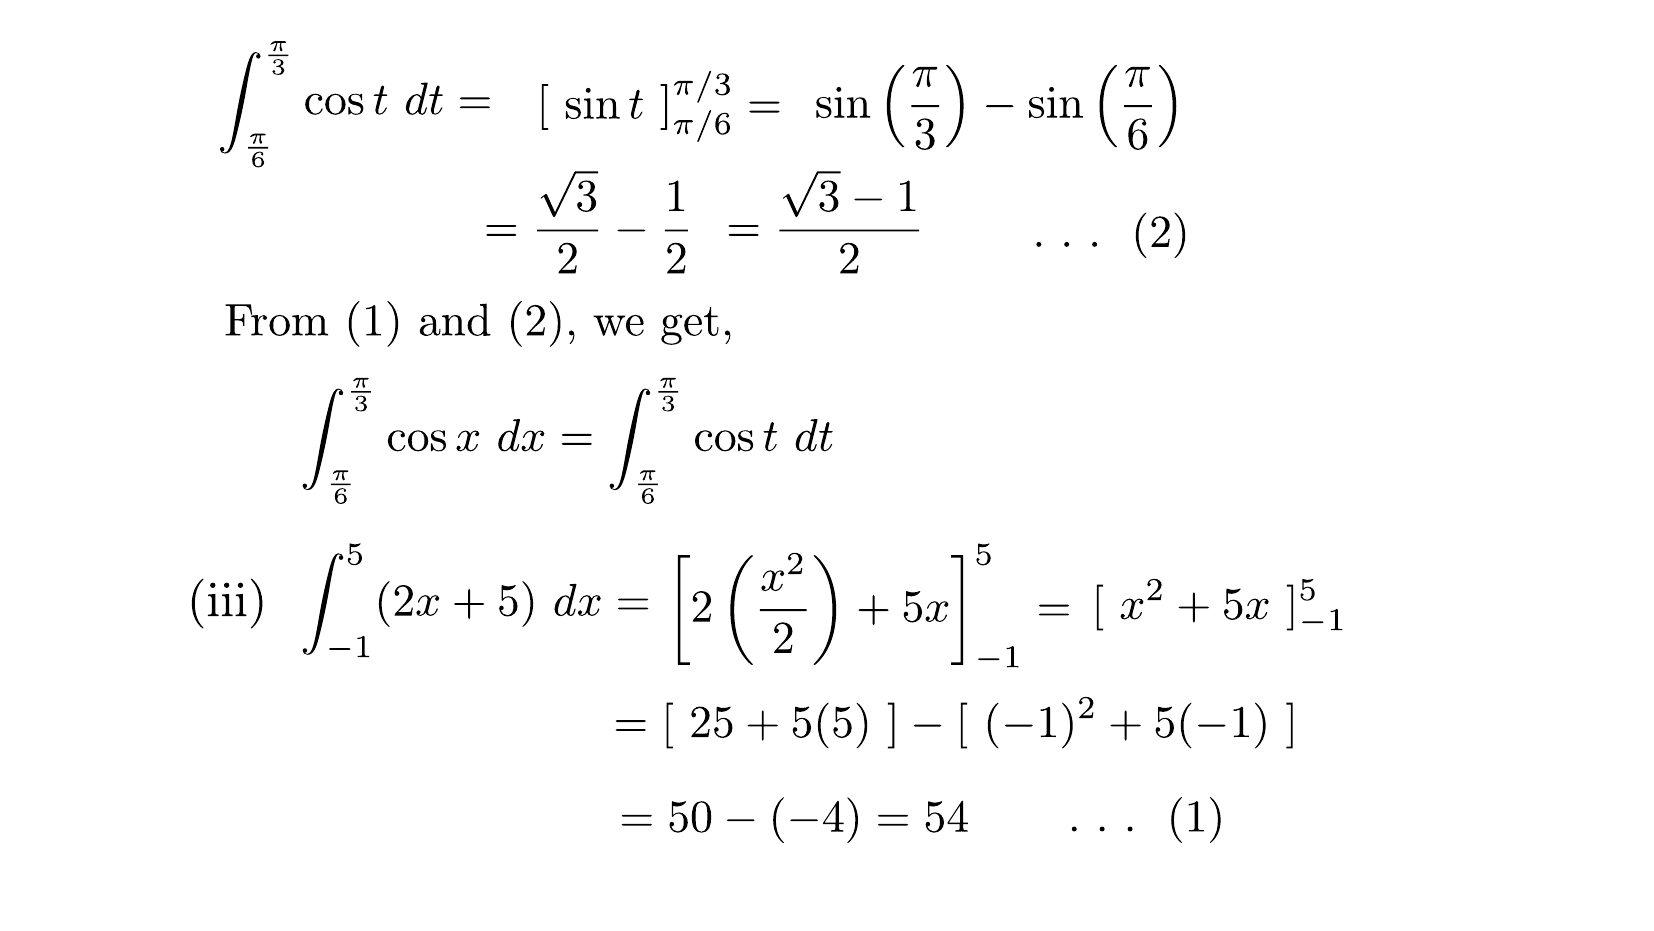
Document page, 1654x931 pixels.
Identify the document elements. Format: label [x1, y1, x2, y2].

text_box [485, 171, 688, 274]
text_box [225, 301, 731, 347]
text_box [302, 377, 833, 504]
text_box [302, 543, 649, 658]
text_box [668, 543, 1070, 668]
text_box [189, 578, 263, 629]
text_box [728, 171, 920, 274]
text_box [1093, 578, 1343, 631]
text_box [538, 70, 780, 143]
text_box [219, 41, 491, 168]
text_box [615, 696, 1293, 749]
text_box [816, 64, 1177, 150]
text_box [1070, 797, 1221, 843]
text_box [621, 797, 968, 844]
text_box [1034, 212, 1186, 259]
subtitle [59, 23, 1607, 898]
